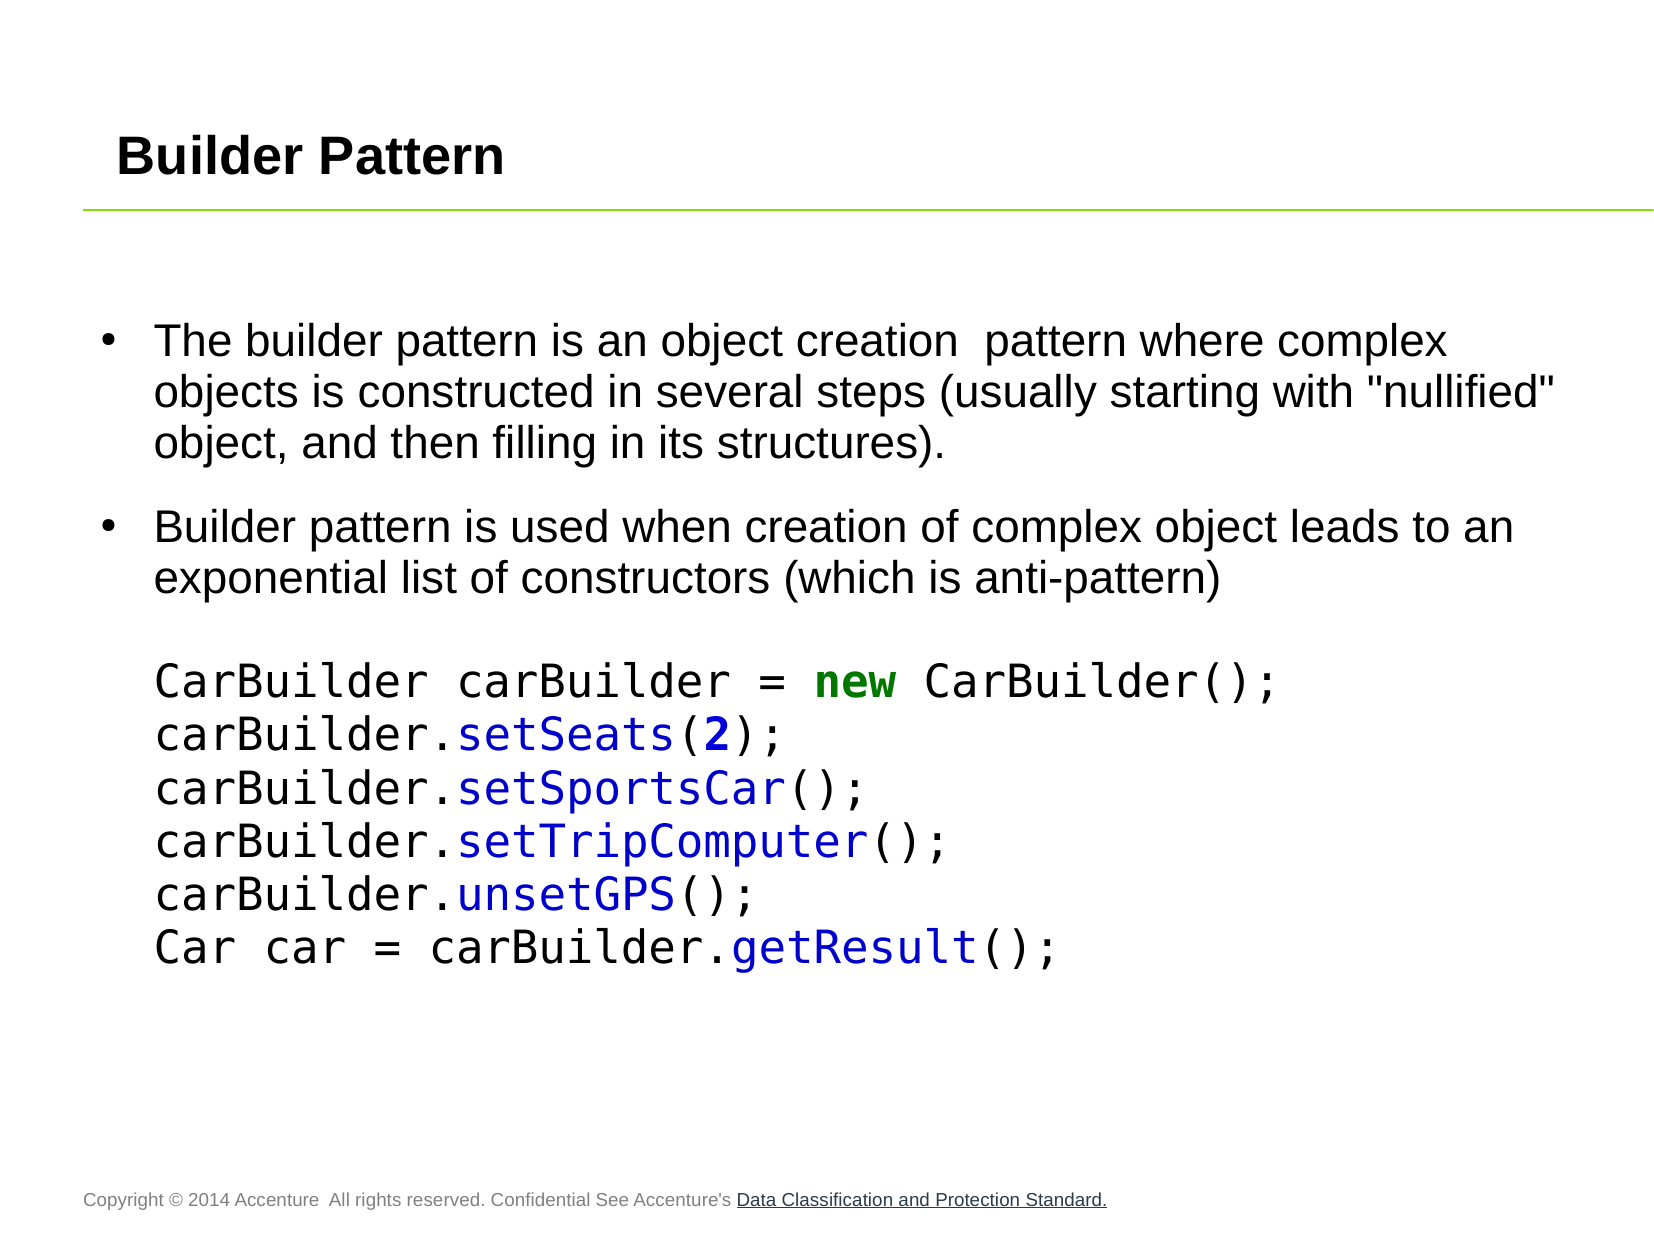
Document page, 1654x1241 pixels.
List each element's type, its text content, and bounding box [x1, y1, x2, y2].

list The builder pattern is an object creation pattern where complex objects is constructed in several steps (usually starting with "nullified" object, and then filling in its structures). Builder pattern is used when creation of complex object leads to an exponential list of constructors (which is anti-pattern) CarBuilder carBuilder = new CarBuilder(); carBuilder.setSeats(2); carBuilder.setSportsCar(); carBuilder.setTripComputer(); carBuilder.unsetGPS(); Car car = carBuilder.getResult(); [82, 315, 1606, 1241]
title Builder Pattern [116, 100, 1606, 211]
